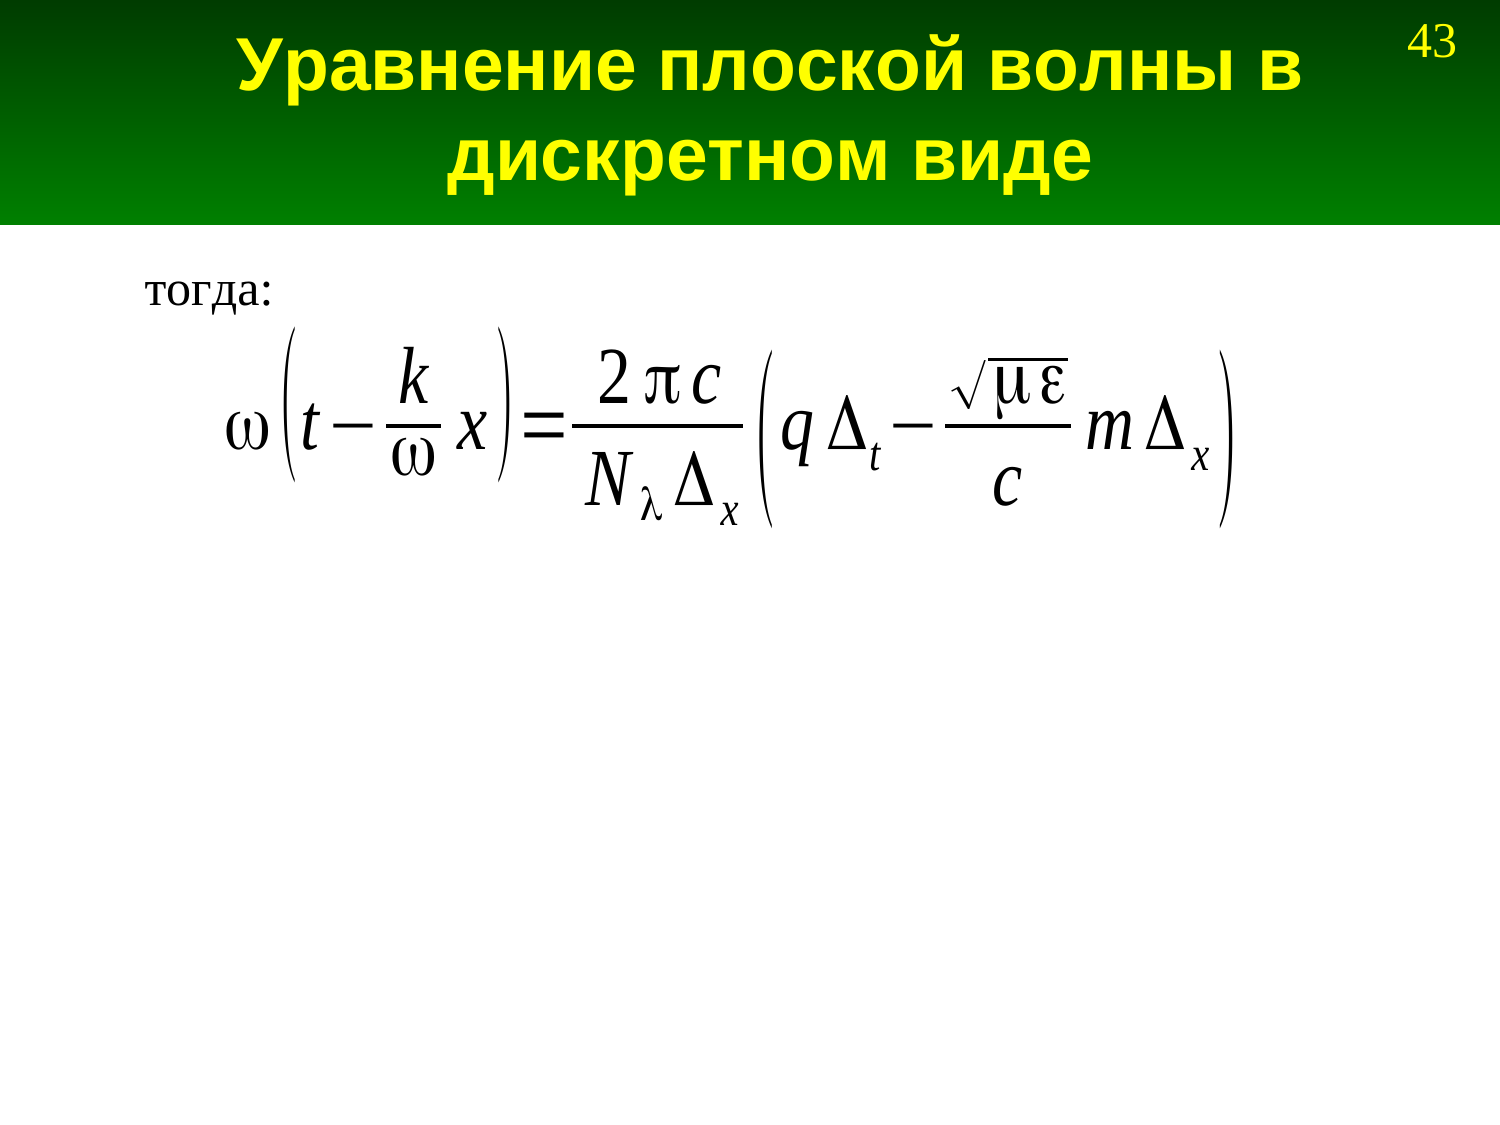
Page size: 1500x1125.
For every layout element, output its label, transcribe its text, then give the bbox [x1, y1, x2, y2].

text_box тогда: [129, 248, 289, 323]
title Уравнение плоской волны в дискретном виде [100, 7, 1441, 204]
chart [207, 322, 1253, 537]
